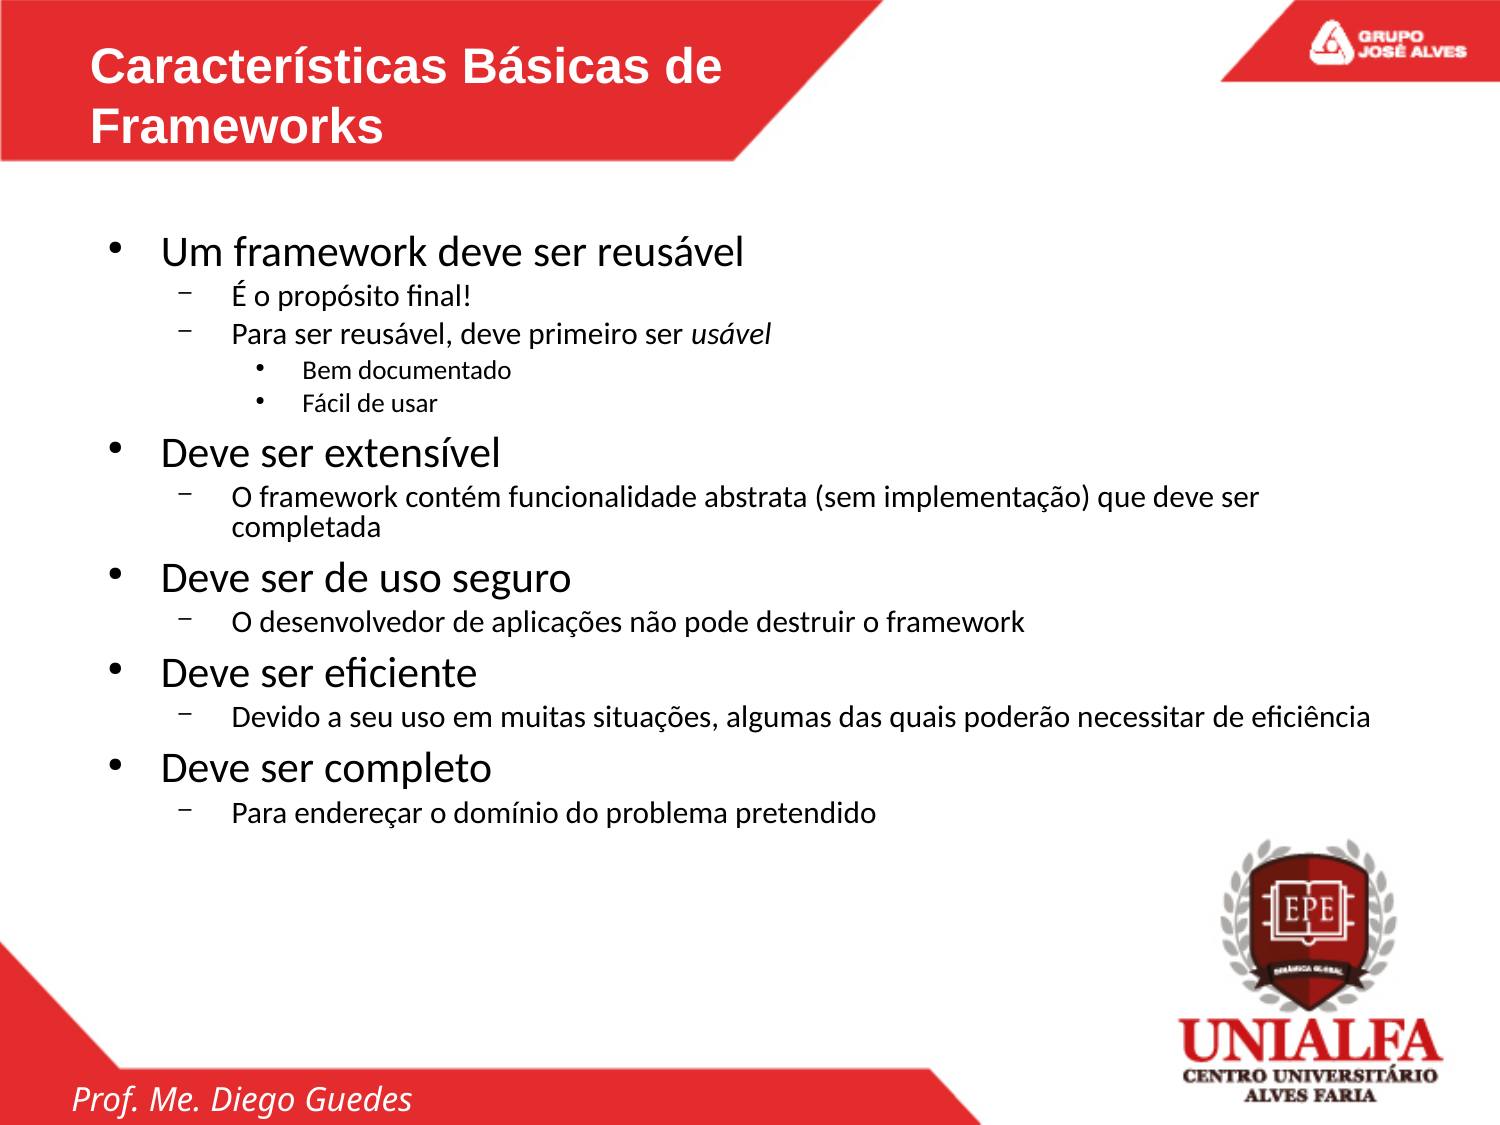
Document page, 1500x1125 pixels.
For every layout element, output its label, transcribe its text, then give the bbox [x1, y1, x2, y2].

list Um framework deve ser reusável É o propósito final! Para ser reusável, deve primeiro ser usável Bem documentado Fácil de usar Deve ser extensível O framework contém funcionalidade abstrata (sem implementação) que deve ser completada Deve ser de uso seguro O desenvolvedor de aplicações não pode destruir o framework Deve ser eficiente Devido a seu uso em muitas situações, algumas das quais poderão necessitar de eficiência Deve ser completo Para endereçar o domínio do problema pretendido [75, 225, 1426, 933]
text_box Prof. Me. Diego Guedes [56, 1070, 711, 1125]
text_box Características Básicas de Frameworks [75, 25, 805, 161]
picture [0, 0, 1500, 1125]
